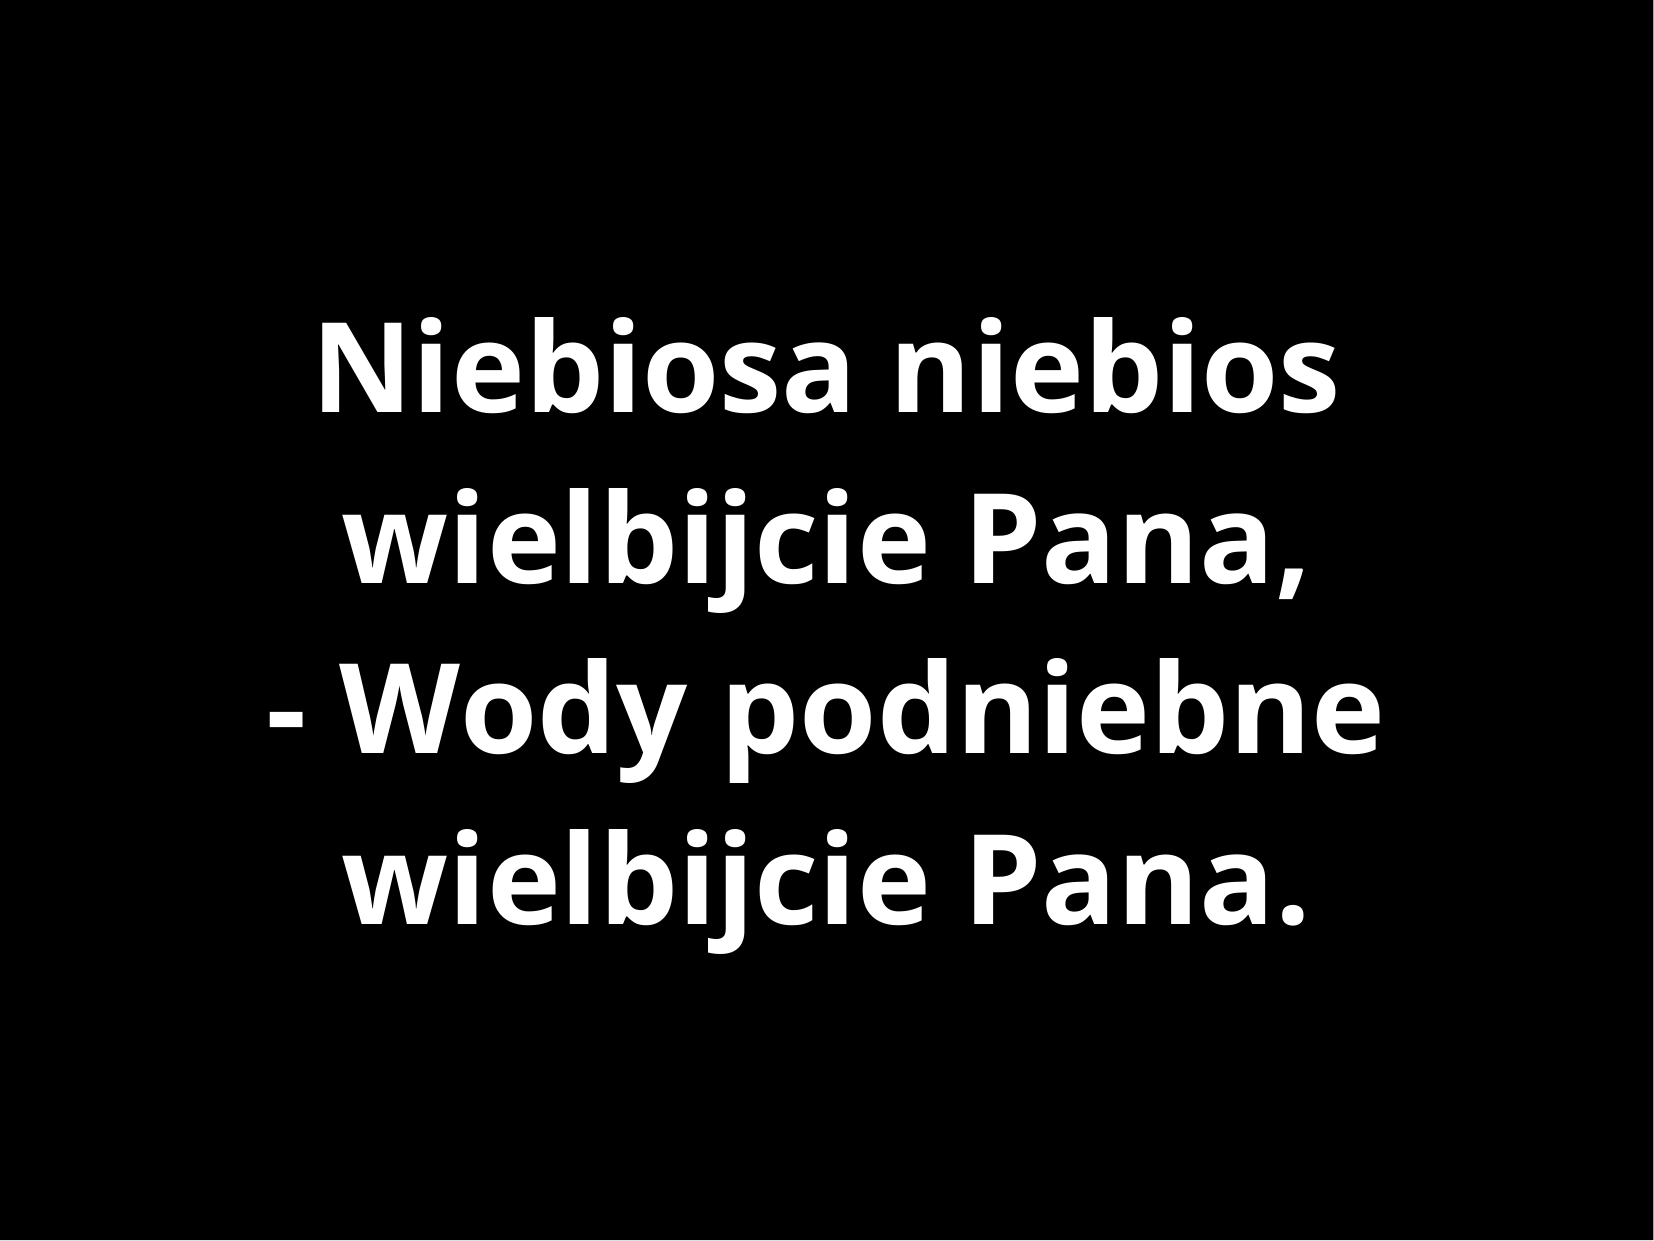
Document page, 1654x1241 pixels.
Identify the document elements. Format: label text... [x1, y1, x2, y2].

title Niebiosa niebios wielbijcie Pana, - Wody podniebne wielbijcie Pana. [0, 0, 1654, 1241]
